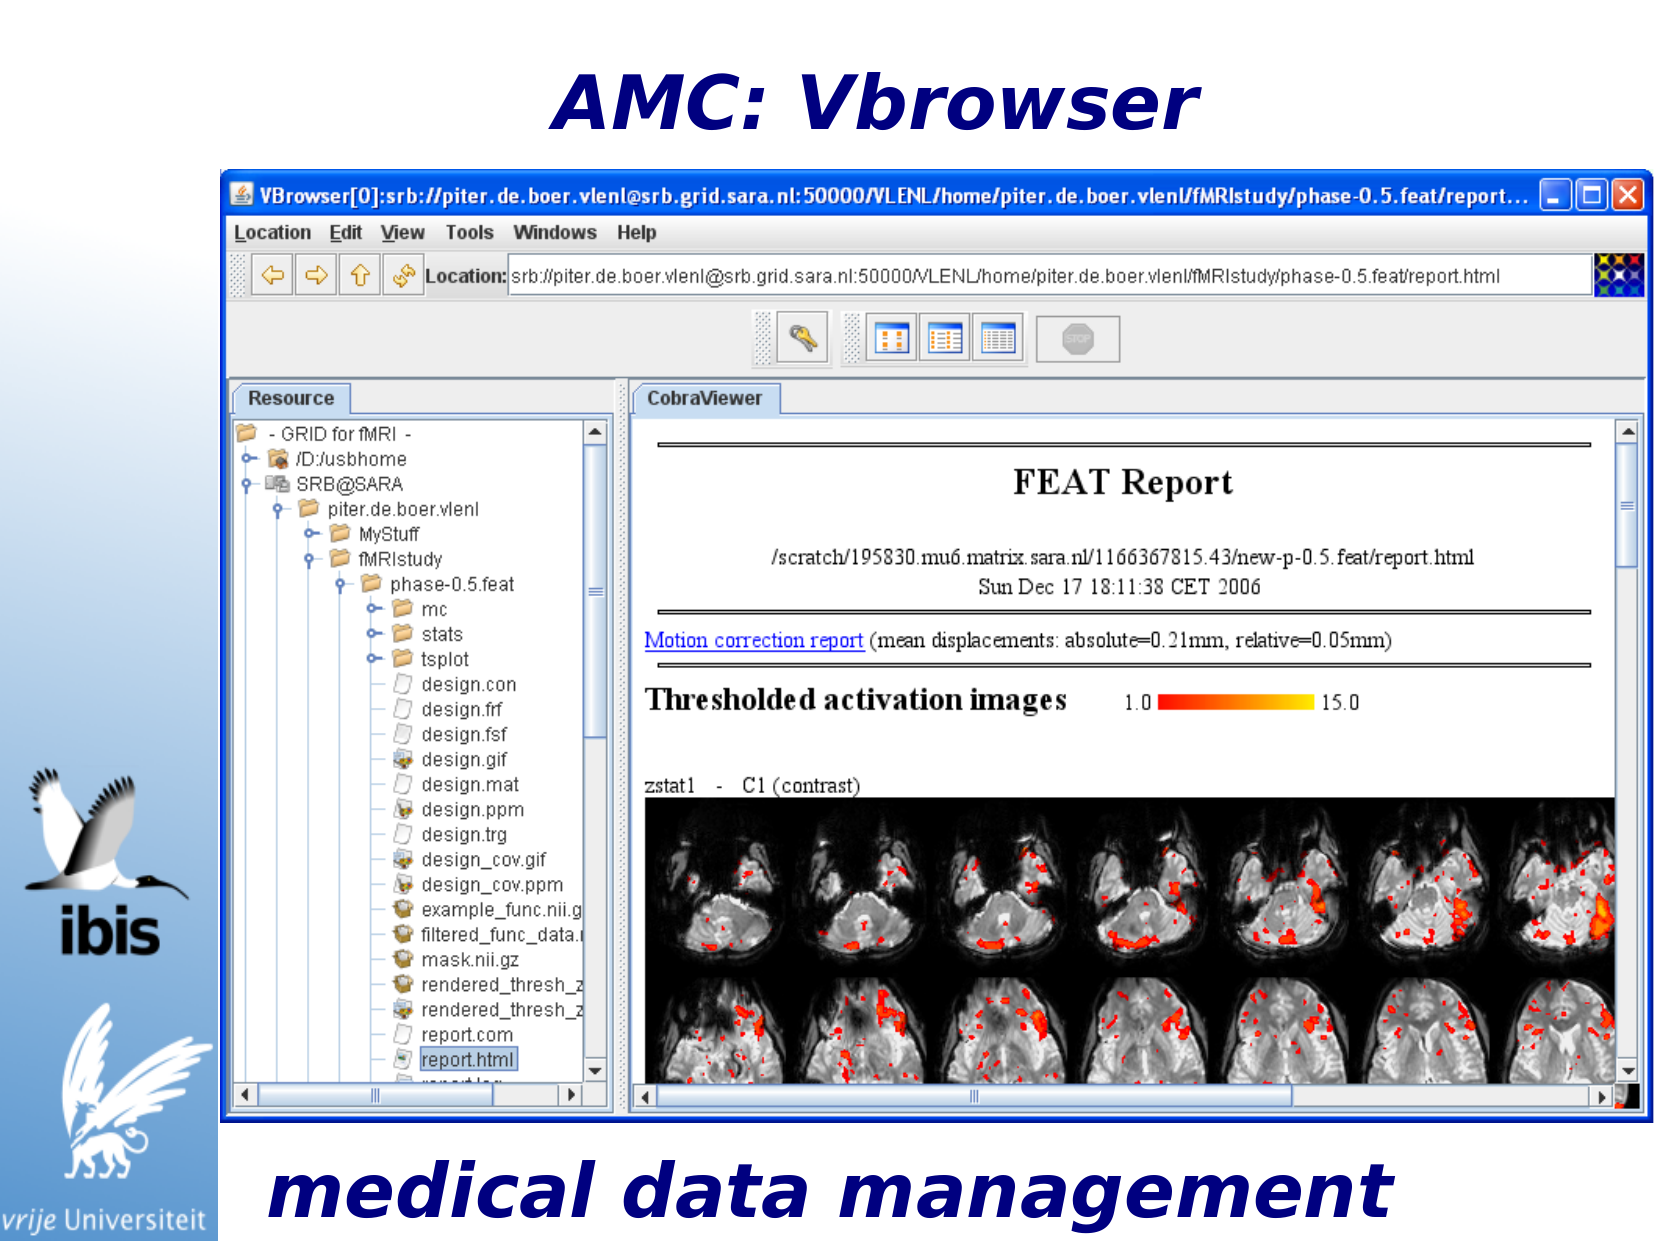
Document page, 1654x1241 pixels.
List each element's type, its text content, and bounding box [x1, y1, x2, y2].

picture [220, 169, 1654, 1124]
text_box medical data management [22, 1148, 1639, 1236]
title AMC: Vbrowser [219, 0, 1534, 208]
picture [0, 0, 218, 1241]
